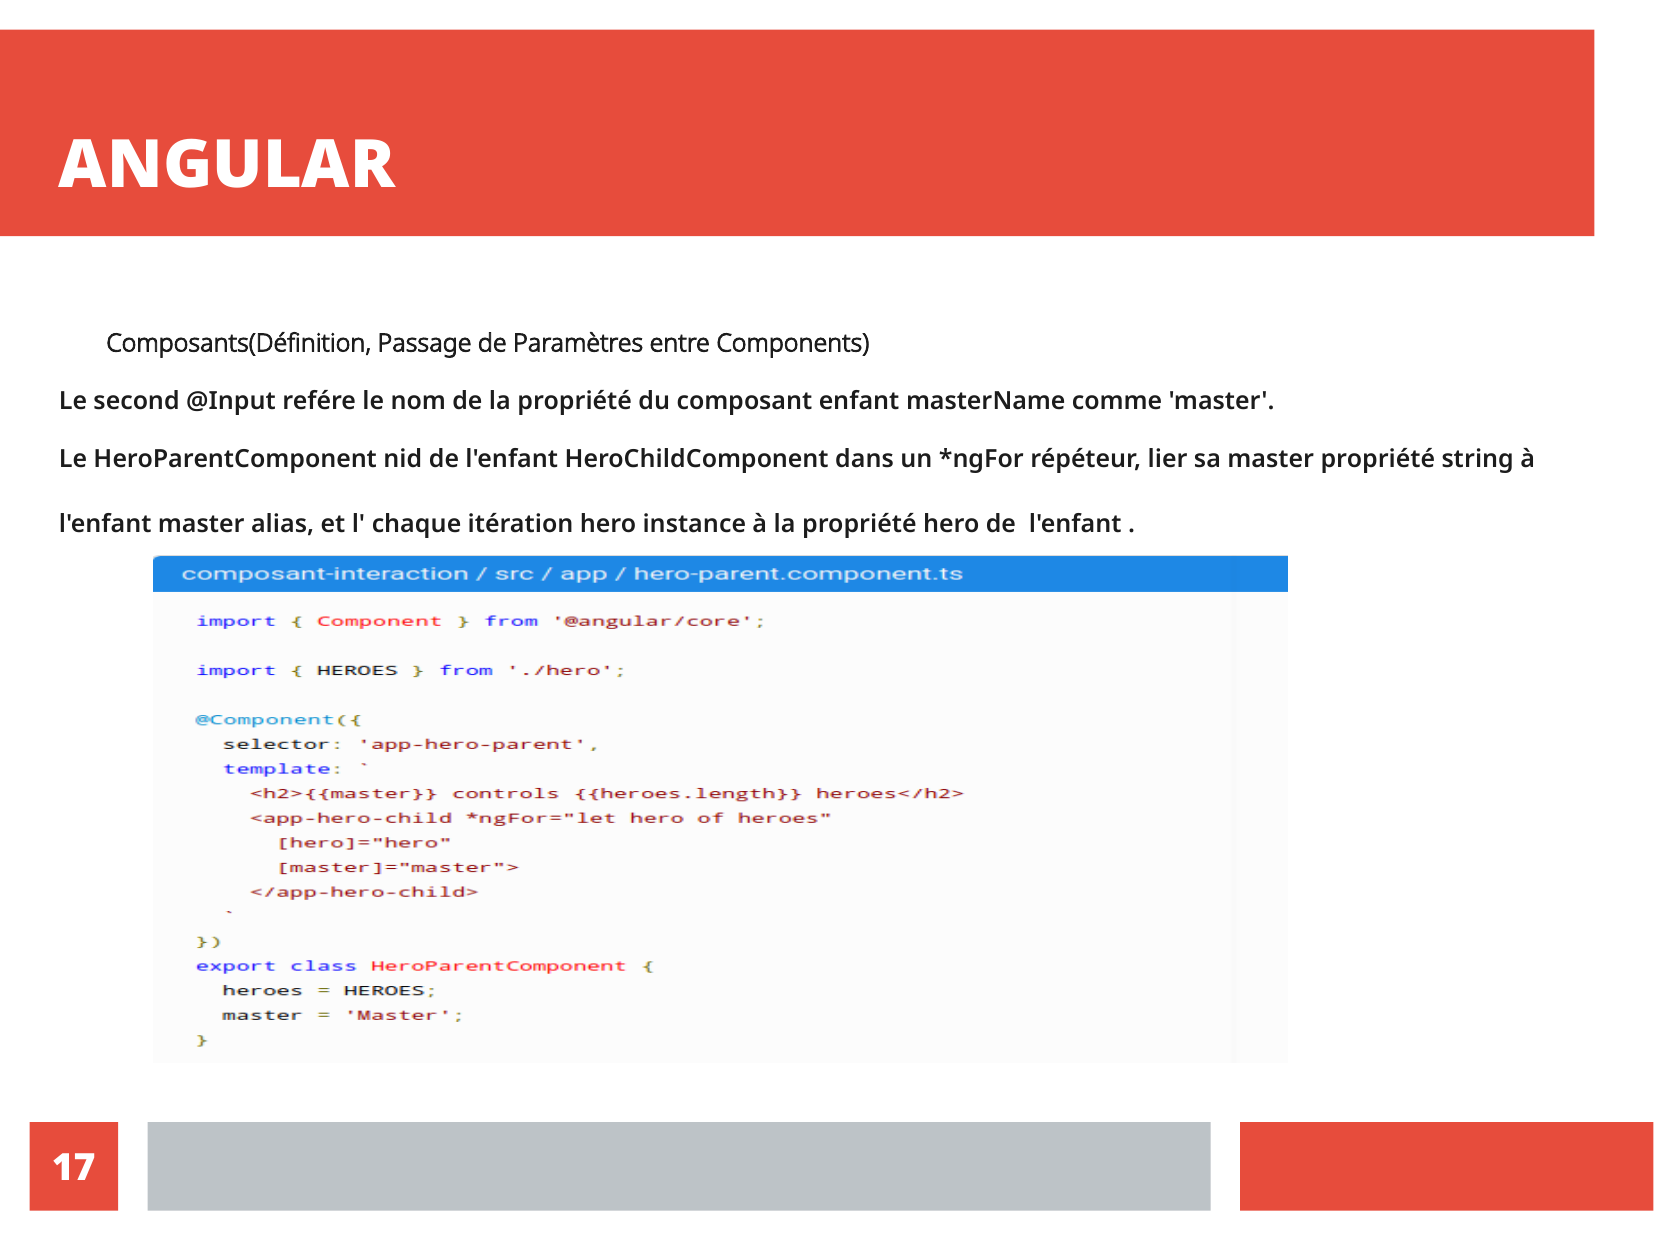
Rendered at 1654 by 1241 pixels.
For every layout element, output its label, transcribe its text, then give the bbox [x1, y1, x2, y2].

picture [153, 555, 1288, 1063]
list Composants(Définition, Passage de Paramètres entre Components) Le second @Input refére le nom de la propriété du composant enfant masterName comme 'master'. Le HeroParentComponent nid de l'enfant HeroChildComponent dans un *ngFor répéteur, lier sa master propriété string à l'enfant master alias, et l' chaque itération hero instance à la propriété hero de l'enfant . [59, 324, 1565, 1093]
title ANGULAR [59, 59, 1595, 207]
